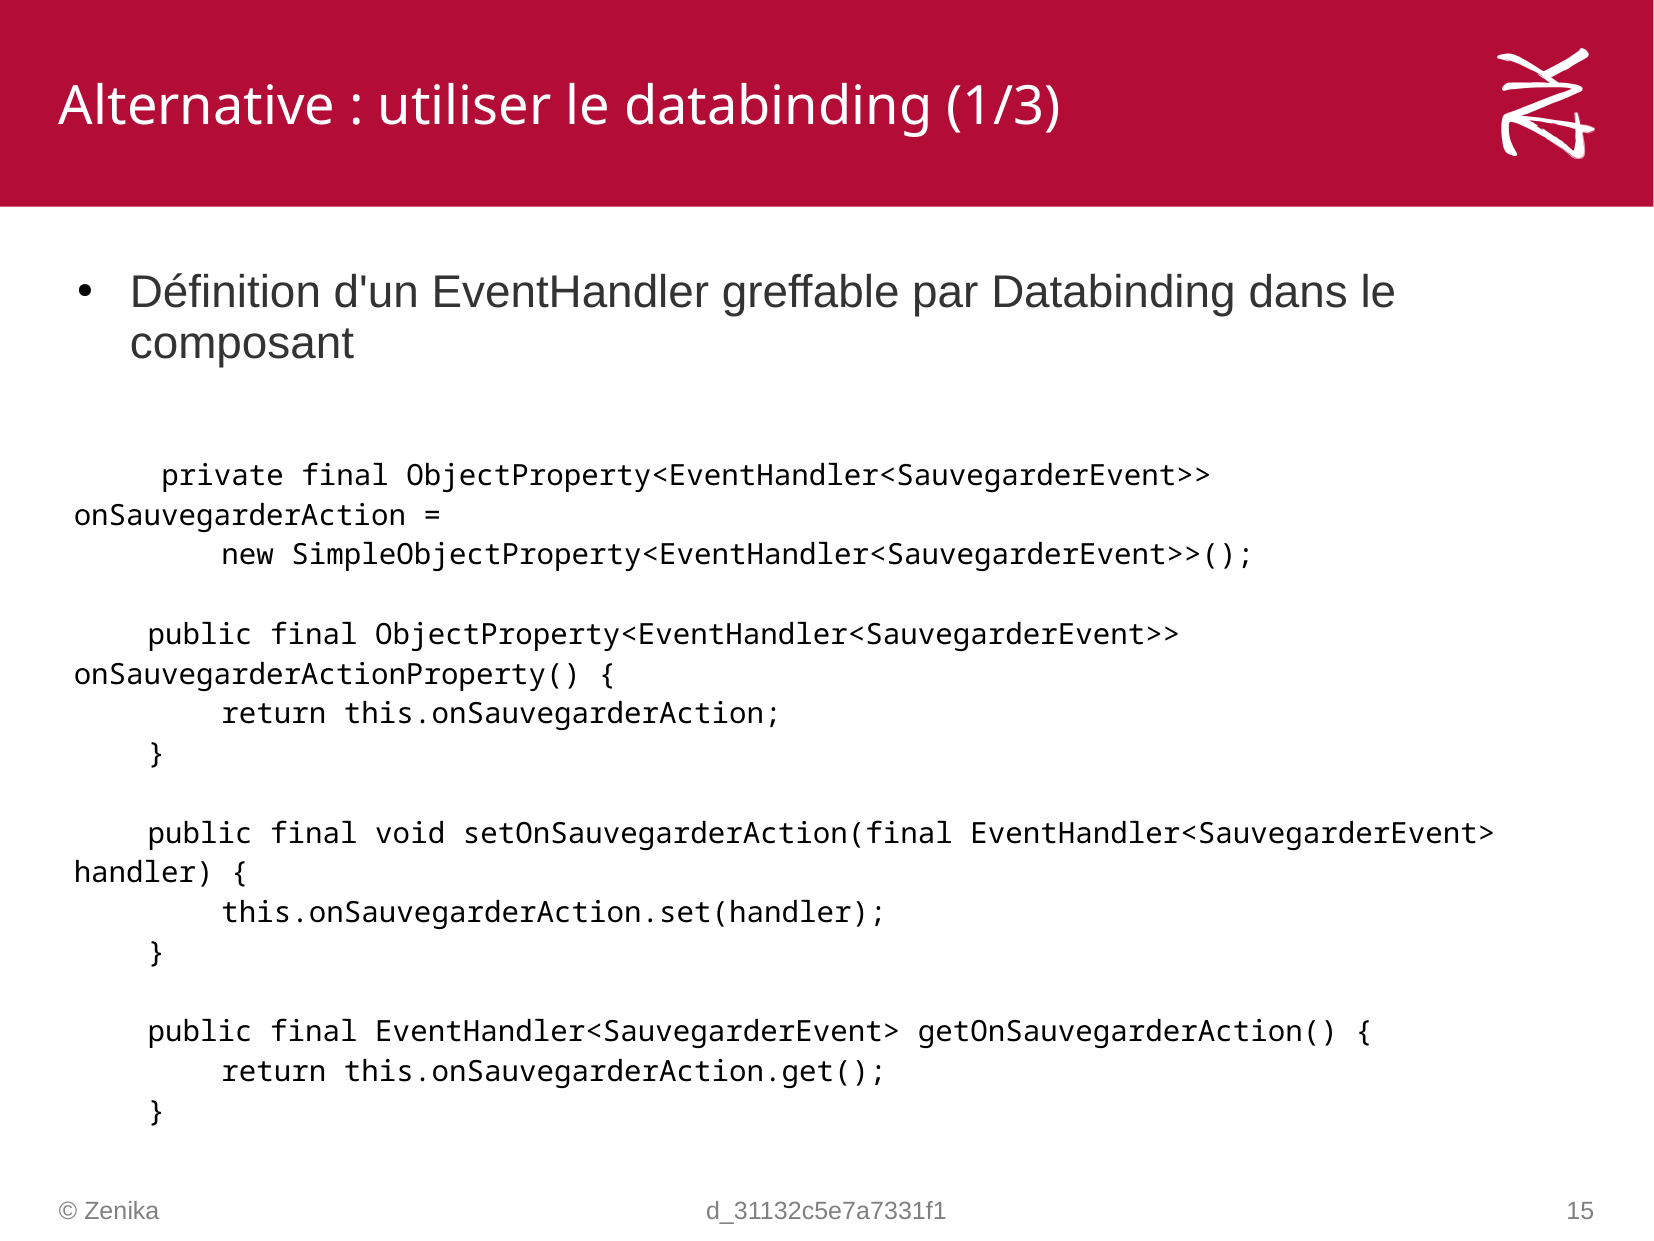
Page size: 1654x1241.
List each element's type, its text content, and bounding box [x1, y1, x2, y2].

text_box private final ObjectProperty<EventHandler<SauvegarderEvent>> onSauvegarderAction = new SimpleObjectProperty<EventHandler<SauvegarderEvent>>(); public final ObjectProperty<EventHandler<SauvegarderEvent>> onSauvegarderActionProperty() { return this.onSauvegarderAction; } public final void setOnSauvegarderAction(final EventHandler<SauvegarderEvent> handler) { this.onSauvegarderAction.set(handler); } public final EventHandler<SauvegarderEvent> getOnSauvegarderAction() { return this.onSauvegarderAction.get(); } [59, 446, 1554, 1093]
title Alternative : utiliser le databinding (1/3) [59, 29, 1595, 178]
list Définition d'un EventHandler greffable par Databinding dans le composant [59, 265, 1595, 986]
